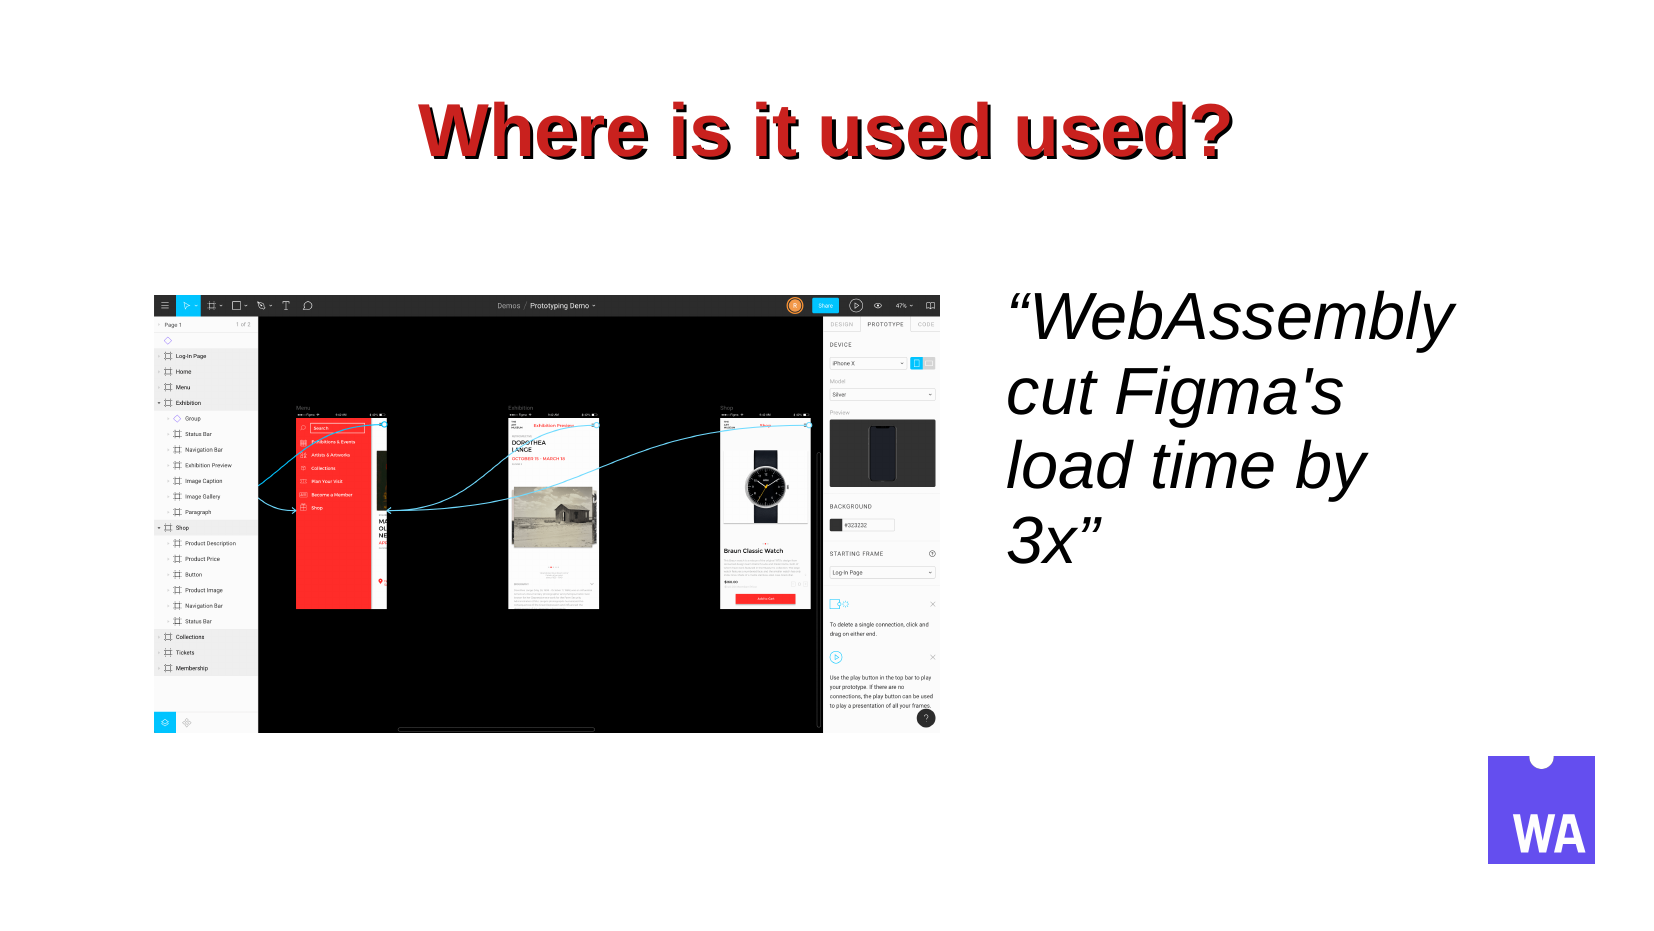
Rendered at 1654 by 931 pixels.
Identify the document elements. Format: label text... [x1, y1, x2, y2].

picture [154, 295, 940, 733]
picture [1488, 756, 1595, 864]
text_box “WebAssembly cut Figma's load time by 3x” [992, 271, 1477, 591]
text_box Where is it used used? [354, 81, 1300, 213]
